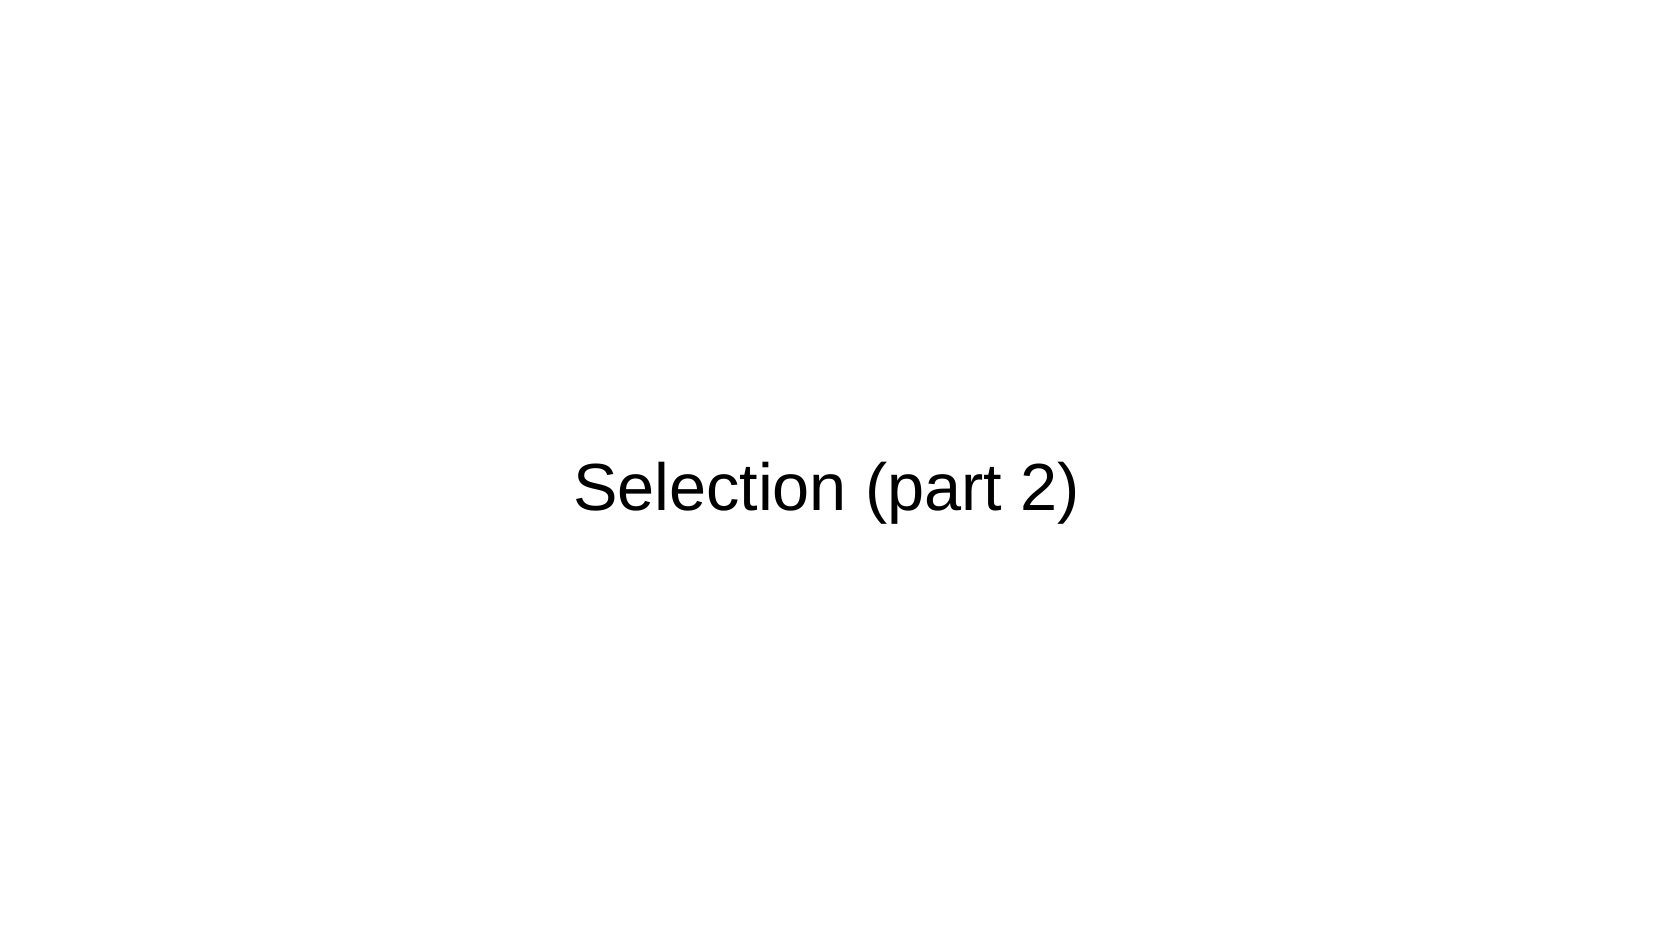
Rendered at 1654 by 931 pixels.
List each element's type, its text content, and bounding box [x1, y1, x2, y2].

subtitle Selection (part 2) [82, 217, 1571, 758]
